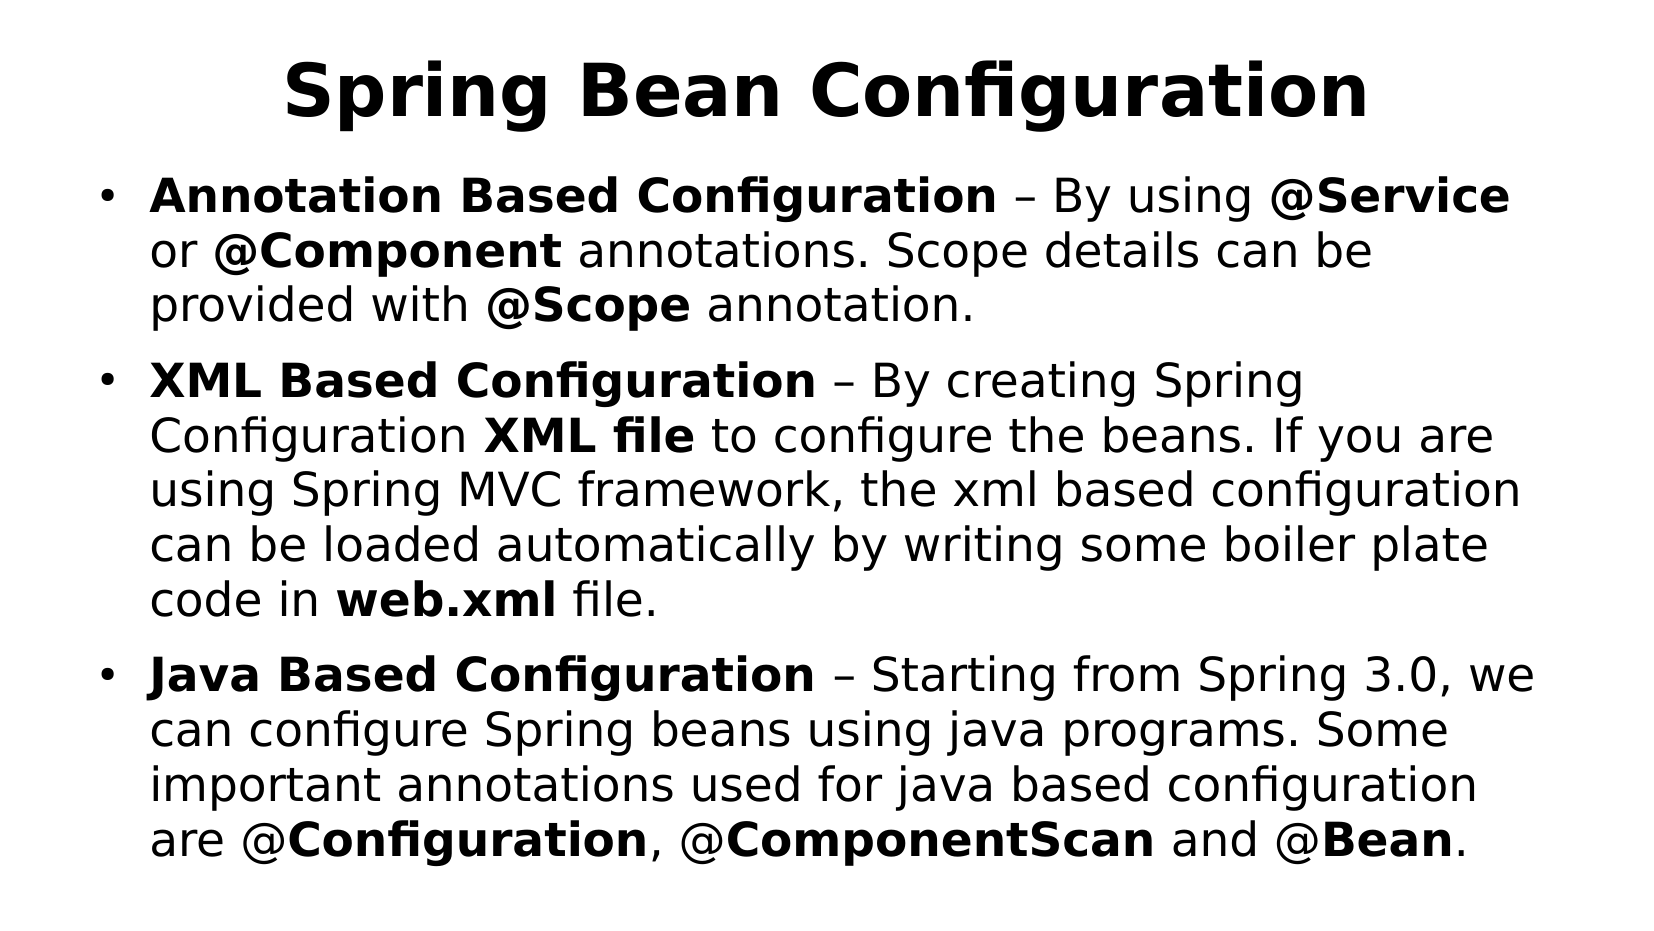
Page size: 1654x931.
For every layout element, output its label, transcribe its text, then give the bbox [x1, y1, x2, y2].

list Annotation Based Configuration – By using @Service or @Component annotations. Scope details can be provided with @Scope annotation. XML Based Configuration – By creating Spring Configuration XML file to configure the beans. If you are using Spring MVC framework, the xml based configuration can be loaded automatically by writing some boiler plate code in web.xml file. Java Based Configuration – Starting from Spring 3.0, we can configure Spring beans using java programs. Some important annotations used for java based configuration are @Configuration, @ComponentScan and @Bean. [82, 168, 1538, 889]
title Spring Bean Configuration [82, 37, 1571, 147]
